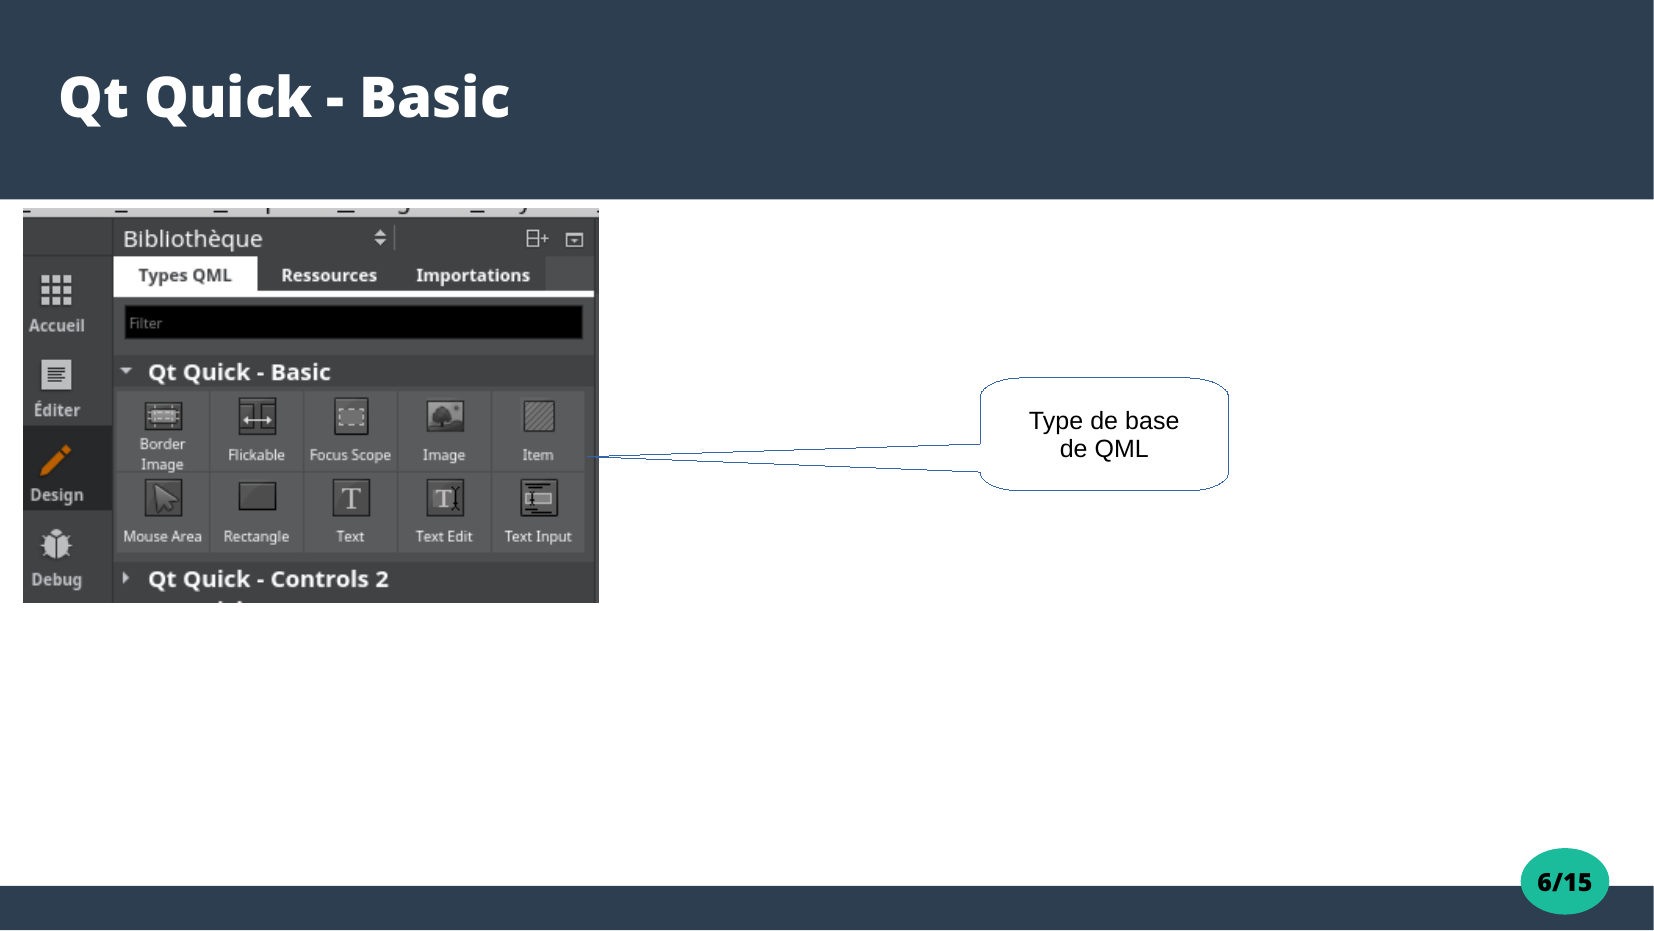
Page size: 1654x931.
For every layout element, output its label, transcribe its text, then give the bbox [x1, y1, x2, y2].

picture [23, 208, 599, 603]
title Qt Quick - Basic [59, 37, 1595, 156]
text_box Type de base de QML [587, 377, 1229, 491]
